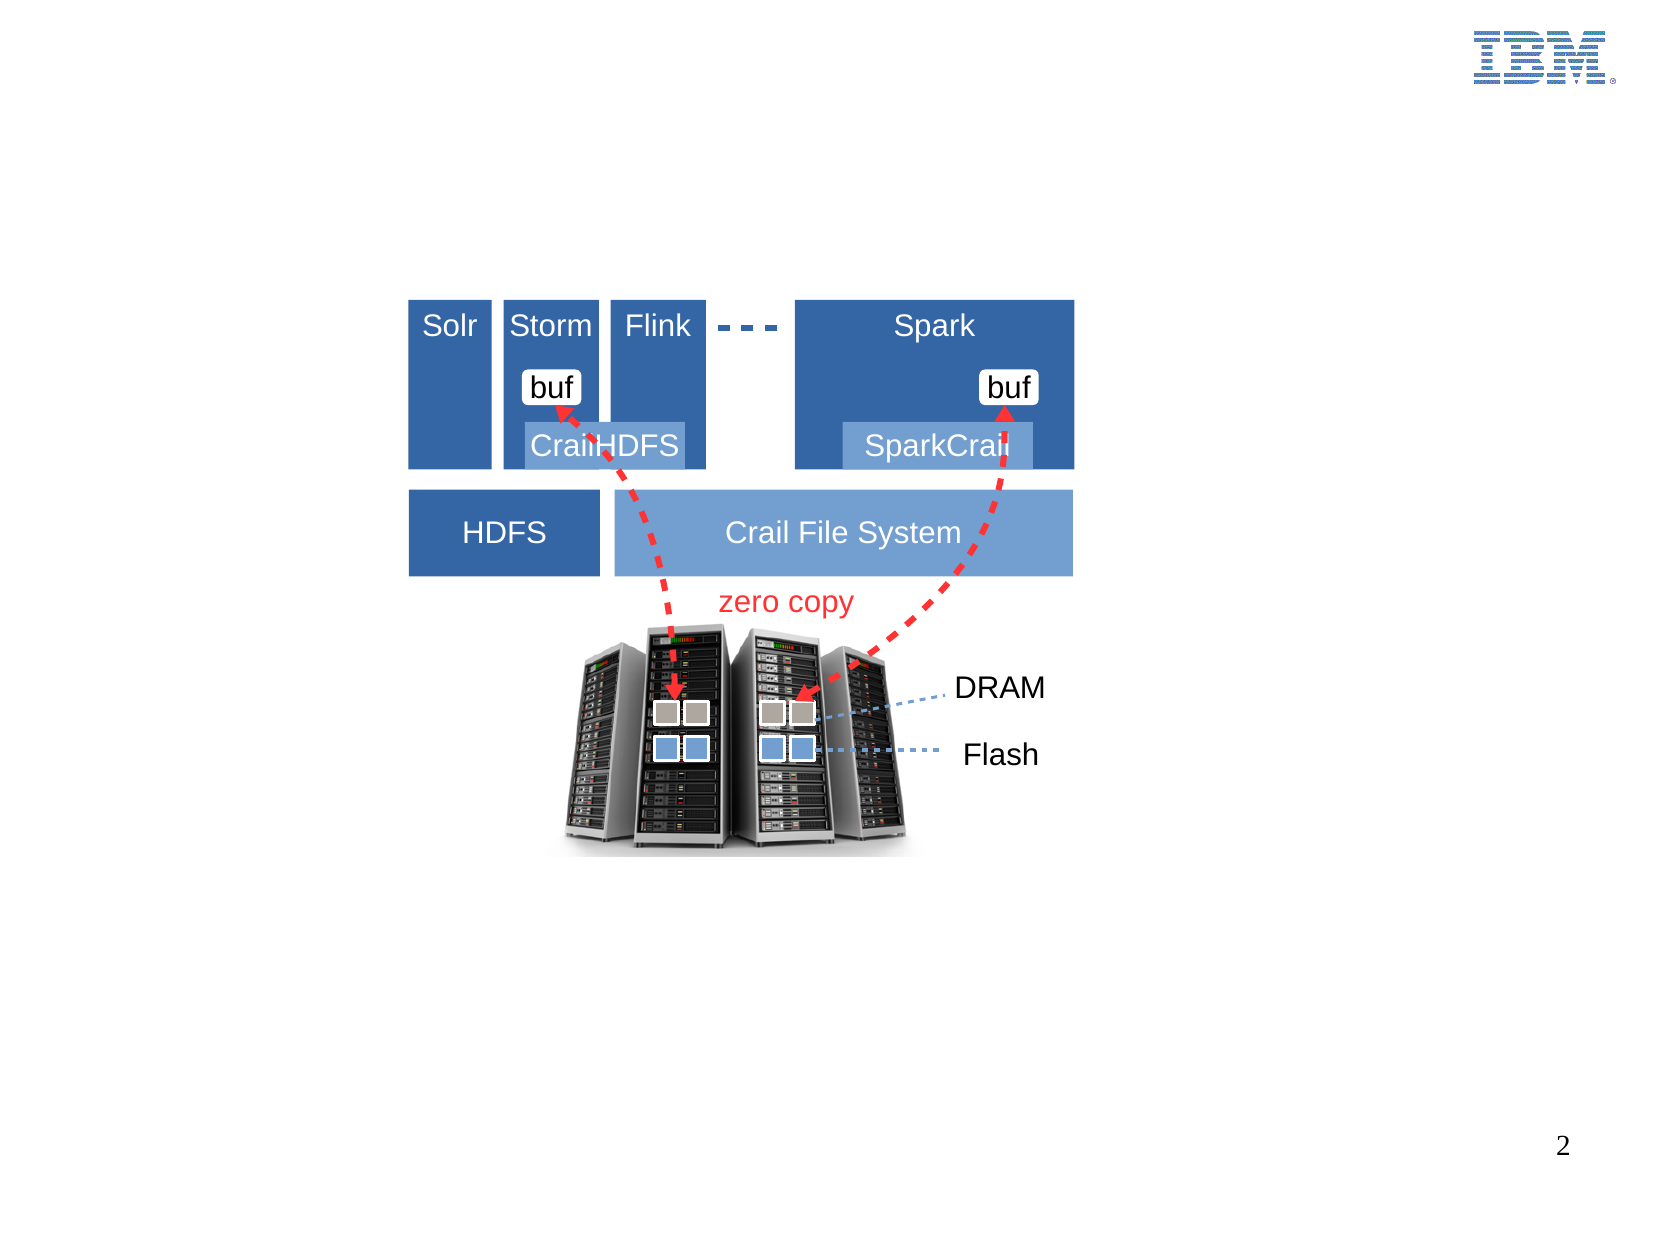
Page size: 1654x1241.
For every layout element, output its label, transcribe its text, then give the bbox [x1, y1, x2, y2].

text_box zero copy [674, 576, 900, 627]
text_box [760, 736, 785, 761]
text_box SparkCrail [842, 421, 1033, 470]
text_box Storm [503, 299, 599, 470]
picture [1440, 0, 1654, 127]
text_box [790, 701, 815, 725]
text_box HDFS [408, 489, 600, 577]
text_box Flash [948, 729, 1069, 781]
text_box CrailHDFS [524, 421, 685, 470]
text_box buf [979, 369, 1039, 406]
text_box [790, 736, 815, 761]
text_box Spark [794, 299, 1075, 470]
text_box buf [521, 369, 582, 406]
text_box DRAM [939, 662, 1066, 713]
text_box Solr [408, 299, 492, 470]
picture [525, 611, 946, 857]
text_box Flink [610, 299, 706, 470]
text_box Crail File System [614, 489, 1073, 577]
text_box [654, 736, 679, 761]
text_box [654, 701, 679, 725]
text_box [684, 701, 709, 725]
text_box [760, 701, 785, 725]
text_box [684, 736, 709, 761]
